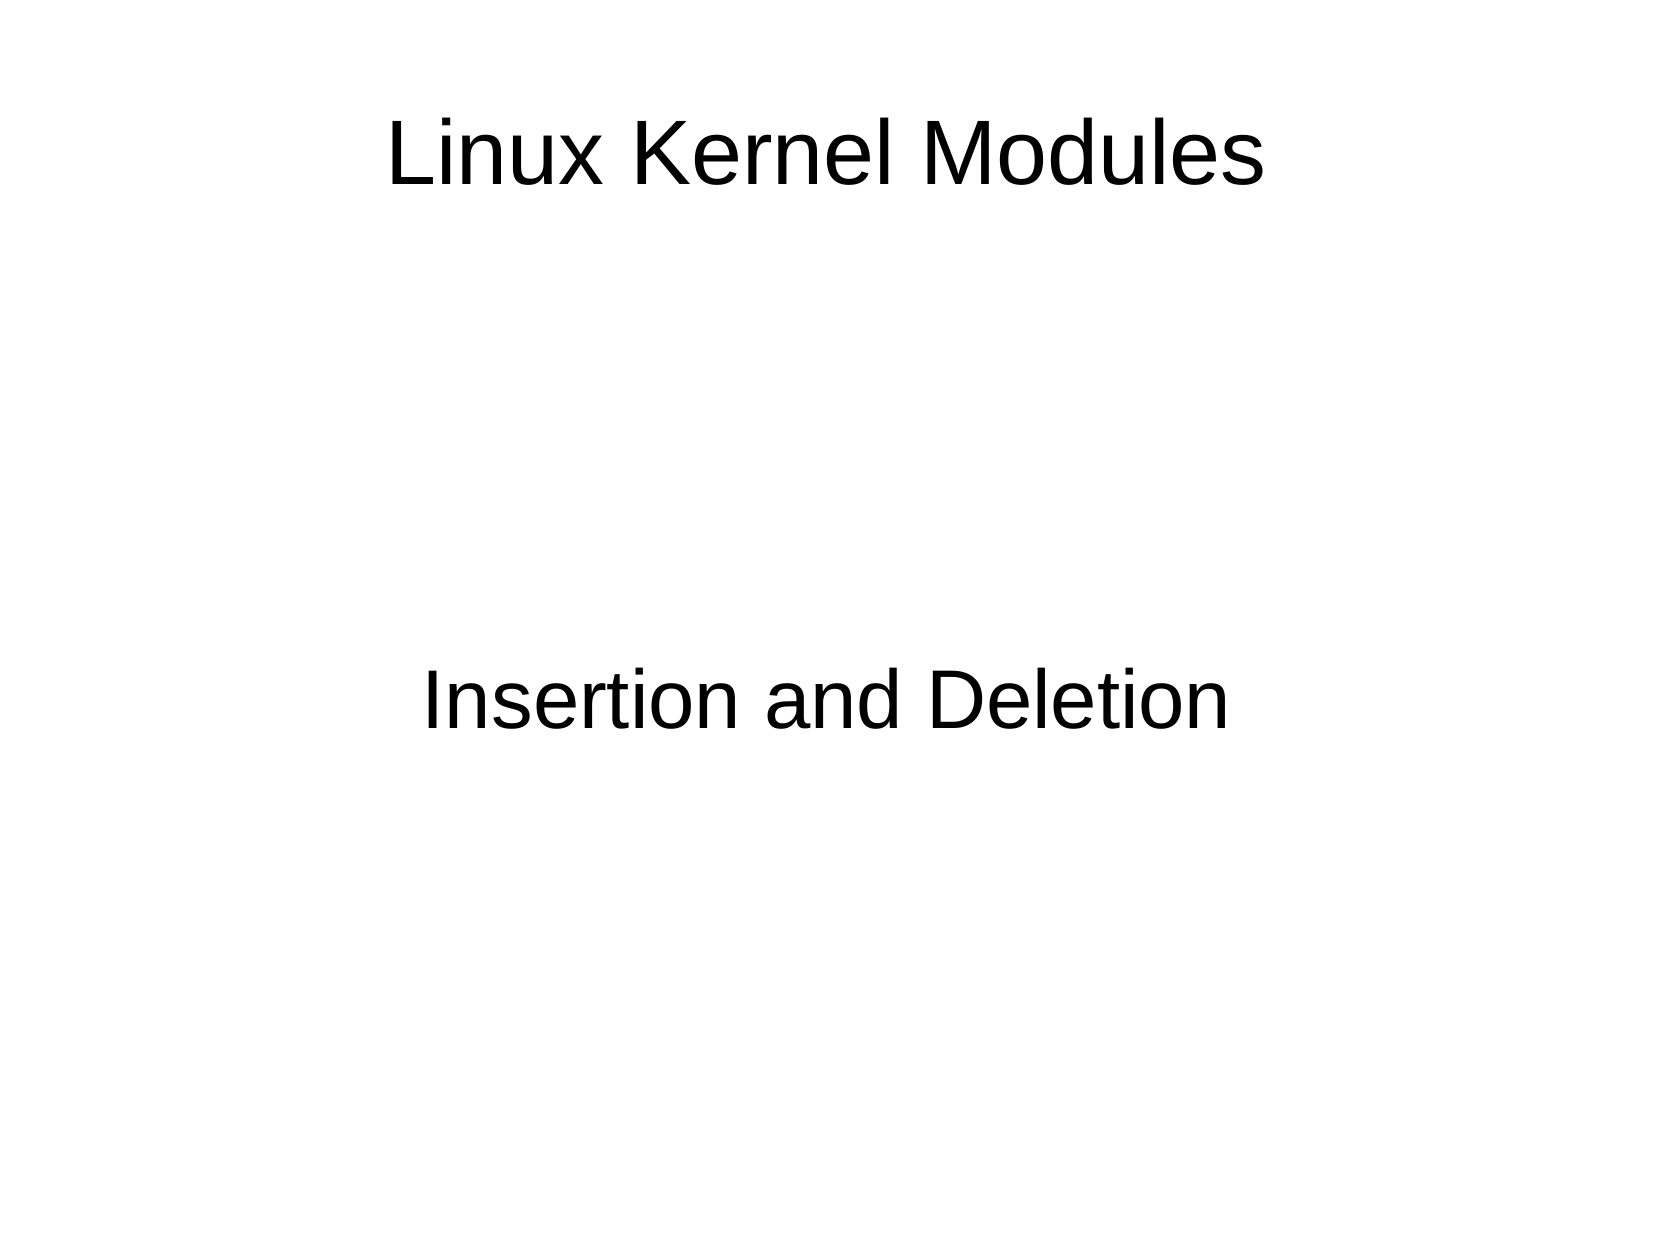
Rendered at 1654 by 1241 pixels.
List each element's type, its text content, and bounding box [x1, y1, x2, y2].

title Linux Kernel Modules [82, 49, 1571, 257]
subtitle Insertion and Deletion [82, 290, 1571, 1109]
